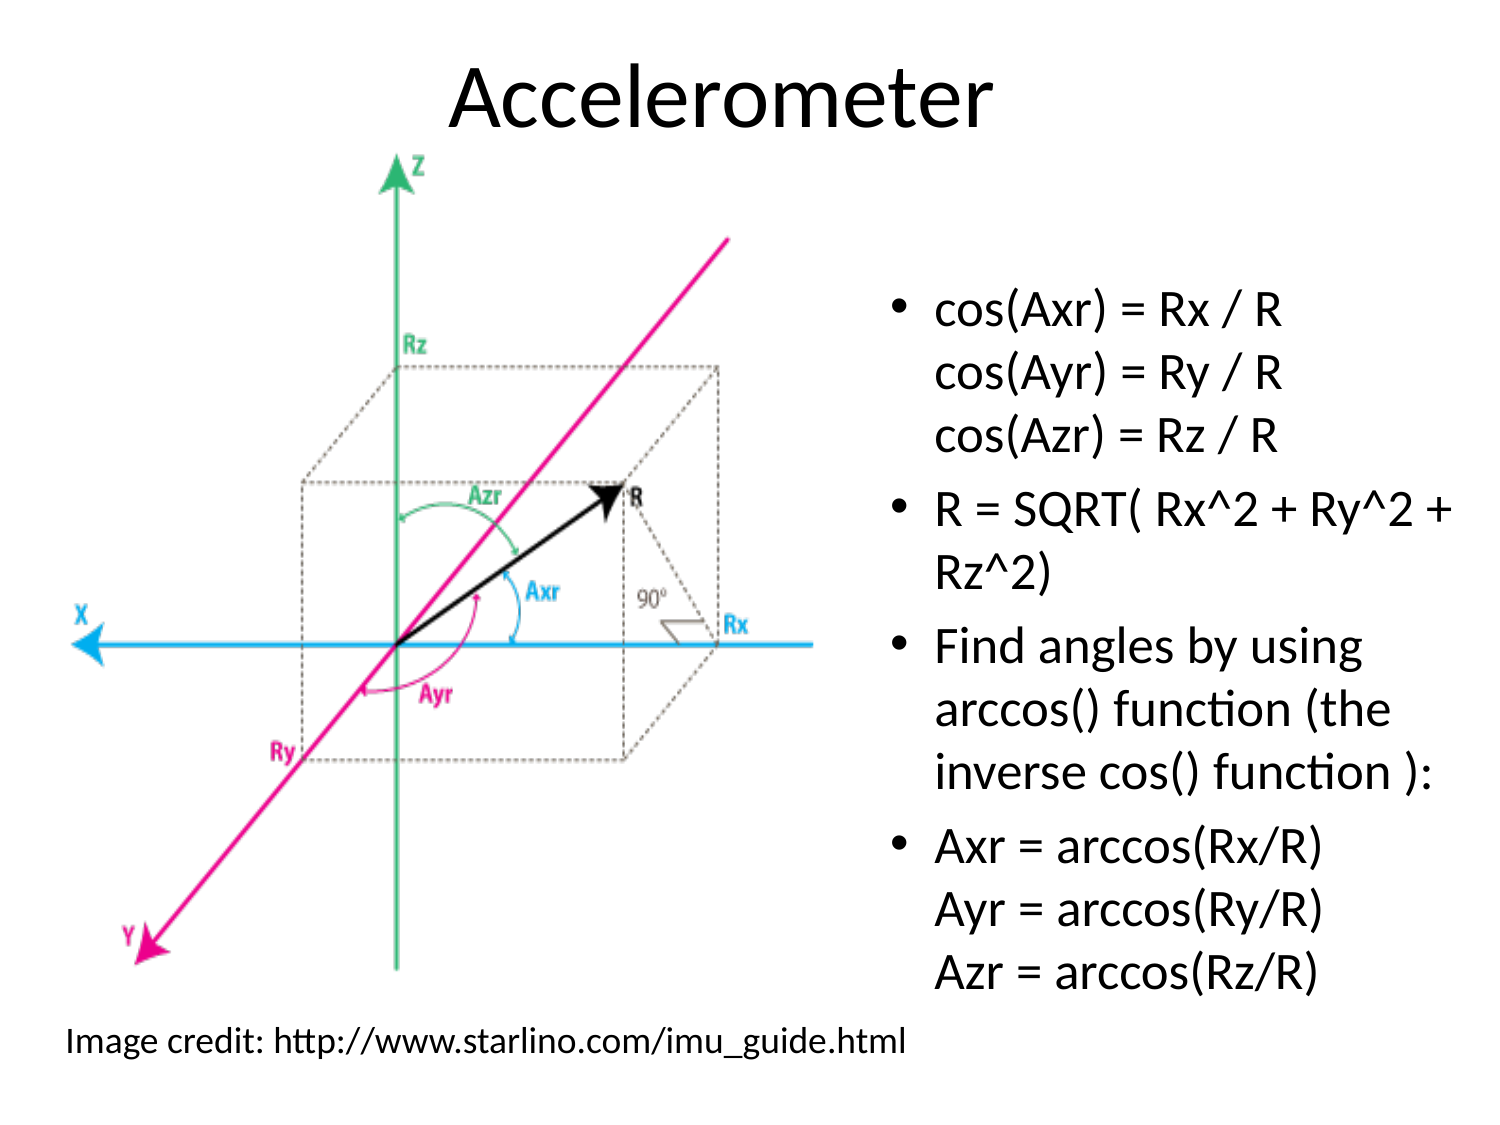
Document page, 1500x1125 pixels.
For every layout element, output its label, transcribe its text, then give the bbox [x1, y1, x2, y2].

text_box Image credit: http://www.starlino.com/imu_guide.html [50, 1008, 923, 1069]
picture [0, 137, 850, 993]
title Accelerometer [47, 0, 1398, 185]
list cos(Axr) = Rx / R cos(Ayr) = Ry / R cos(Azr) = Rz / R R = SQRT( Rx^2 + Ry^2 + Rz^2) Find angles by using arccos() function (the inverse cos() function ): Axr = arccos(Rx/R) Ayr = arccos(Ry/R) Azr = arccos(Rz/R) [875, 266, 1497, 1009]
